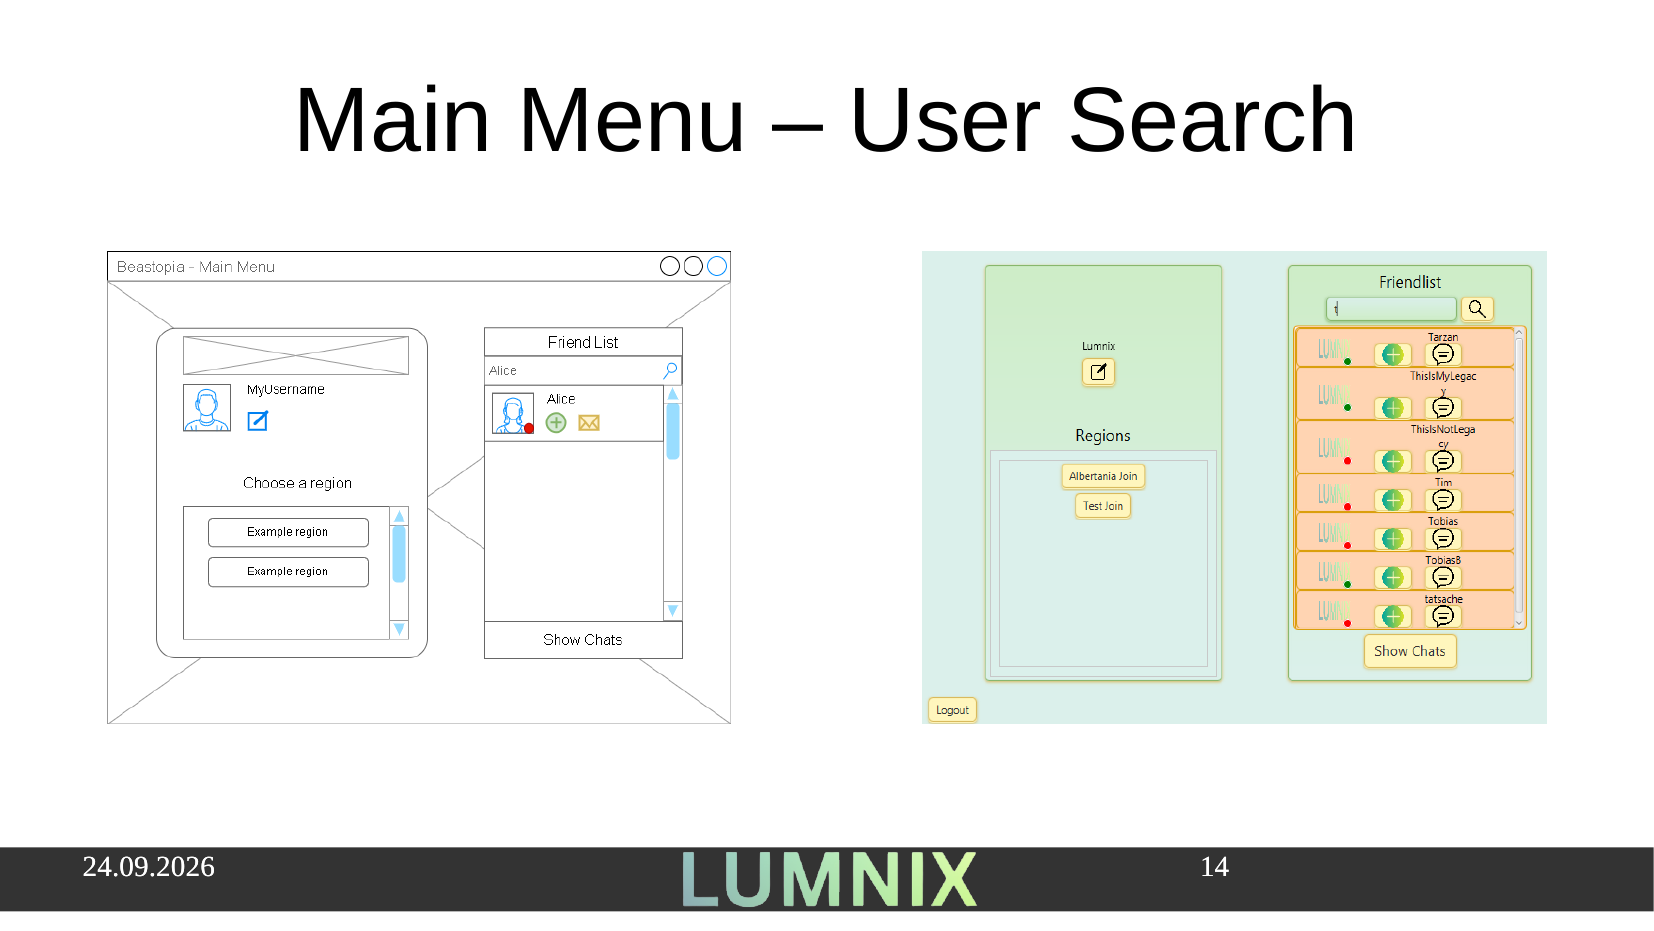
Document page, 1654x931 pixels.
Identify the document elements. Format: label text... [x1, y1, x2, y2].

picture [922, 251, 1547, 724]
picture [107, 251, 731, 724]
text_box 23.05.2023 [82, 847, 468, 912]
title Main Menu – User Search [82, 37, 1571, 193]
text_box [1200, 847, 1586, 912]
